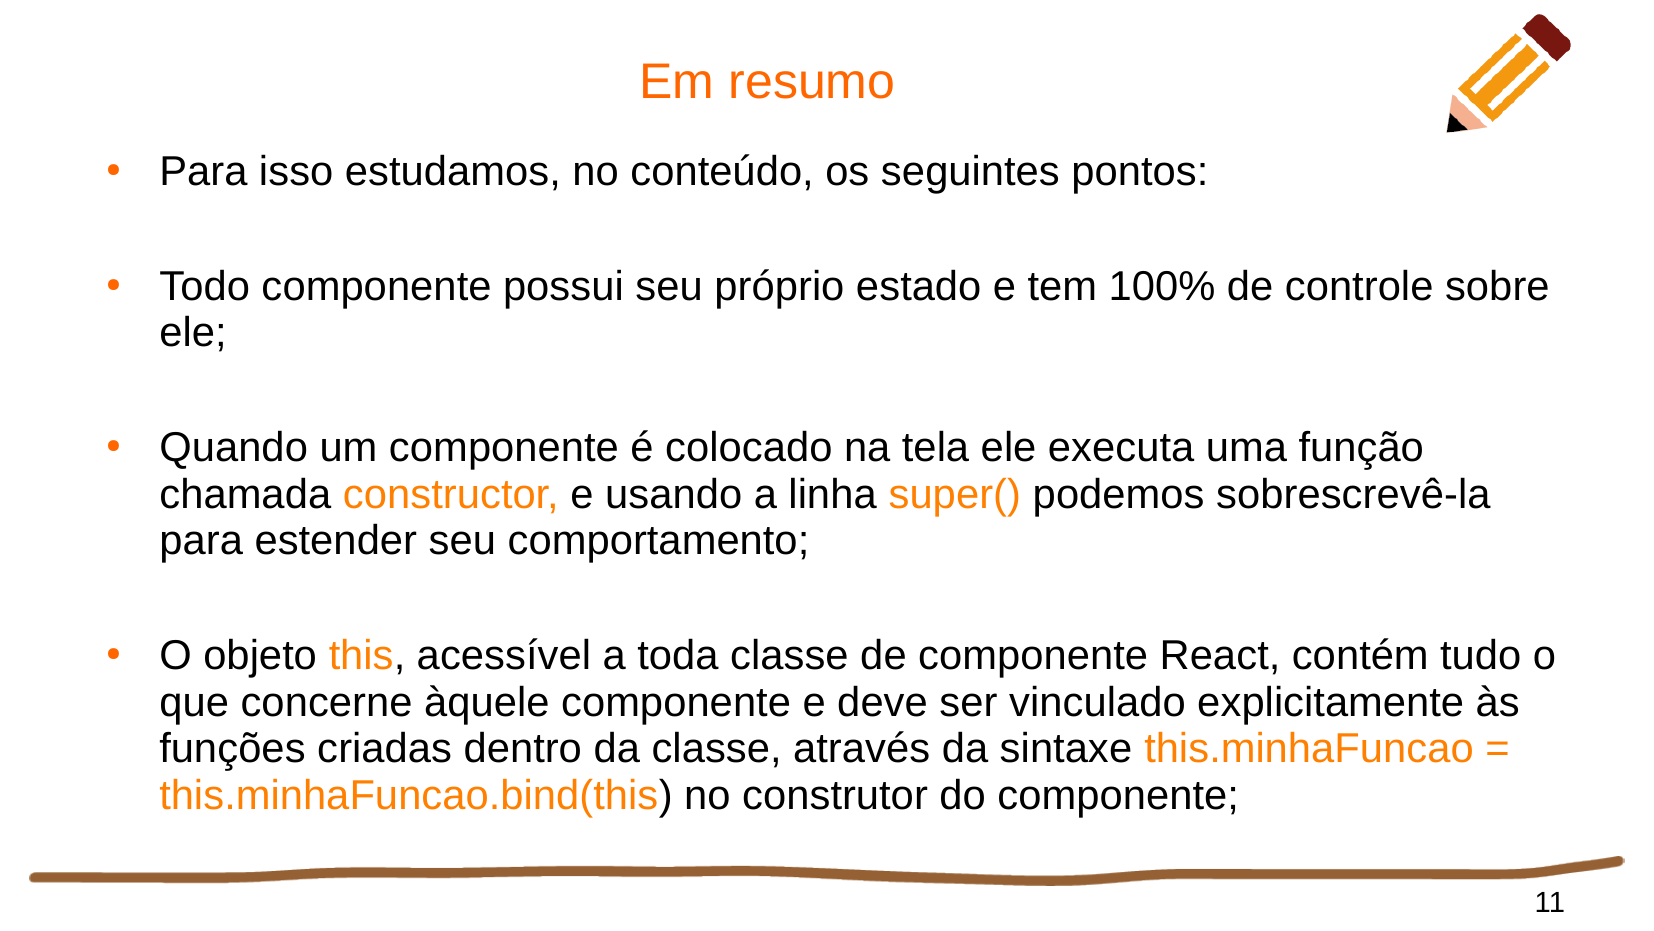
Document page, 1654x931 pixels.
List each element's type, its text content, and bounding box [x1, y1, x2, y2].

picture [1446, 14, 1571, 133]
list Para isso estudamos, no conteúdo, os seguintes pontos: Todo componente possui seu próprio estado e tem 100% de controle sobre ele; Quando um componente é colocado na tela ele executa uma função chamada constructor, e usando a linha super() podemos sobrescrevê-la para estender seu comportamento; O objeto this, acessível a toda classe de componente React, contém tudo o que concerne àquele componente e deve ser vinculado explicitamente às funções criadas dentro da classe, através da sintaxe this.minhaFuncao = this.minhaFuncao.bind(this) no construtor do componente; [88, 147, 1565, 857]
title Em resumo [88, 29, 1447, 133]
picture [29, 856, 1625, 886]
